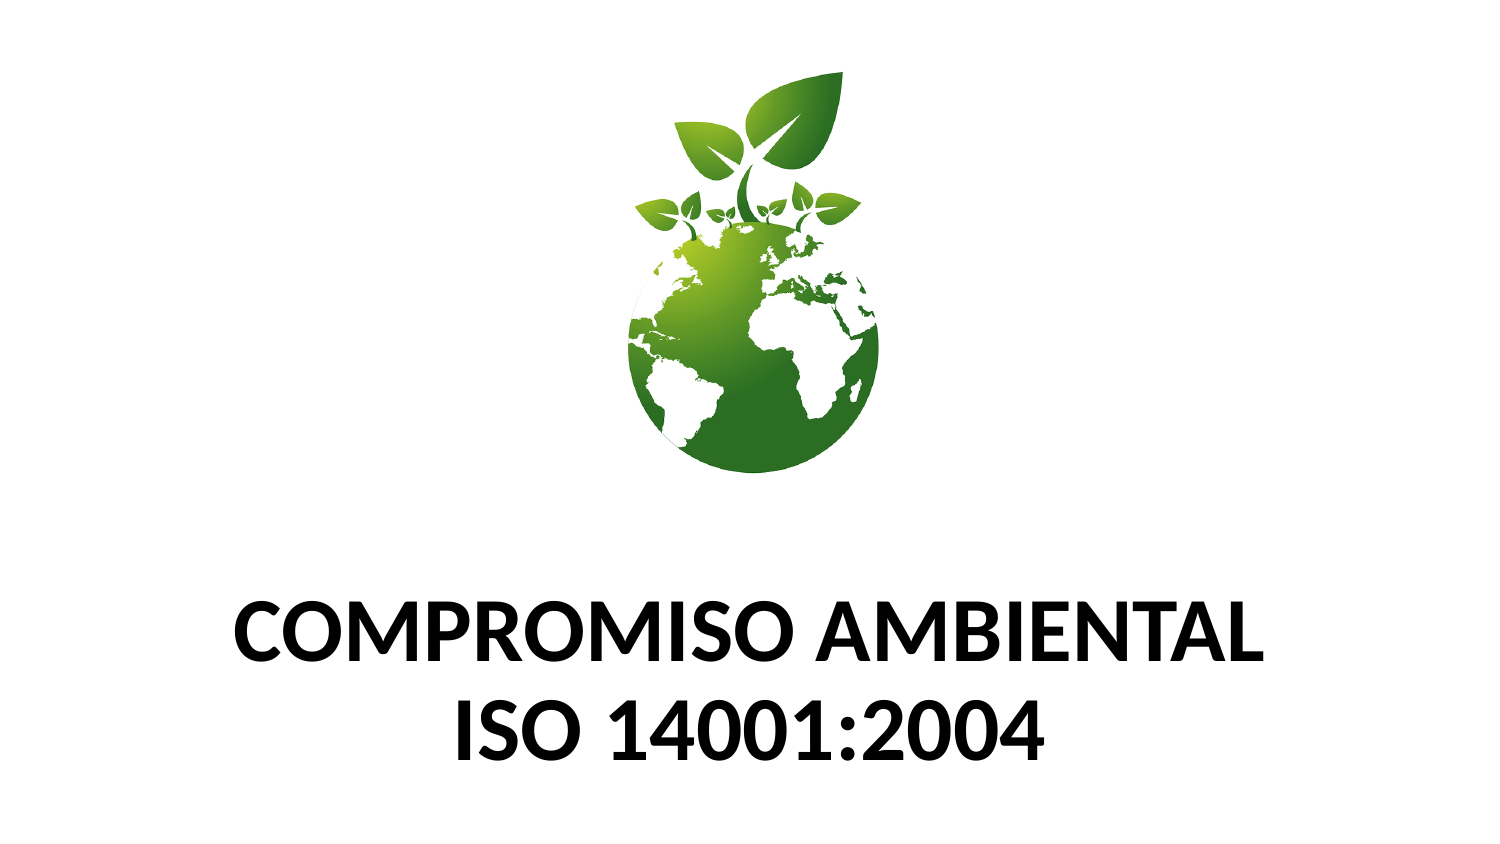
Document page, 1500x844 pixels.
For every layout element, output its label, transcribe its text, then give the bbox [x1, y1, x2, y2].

text_box COMPROMISO AMBIENTAL ISO 14001:2004 [0, 600, 1500, 764]
picture [555, 11, 960, 525]
